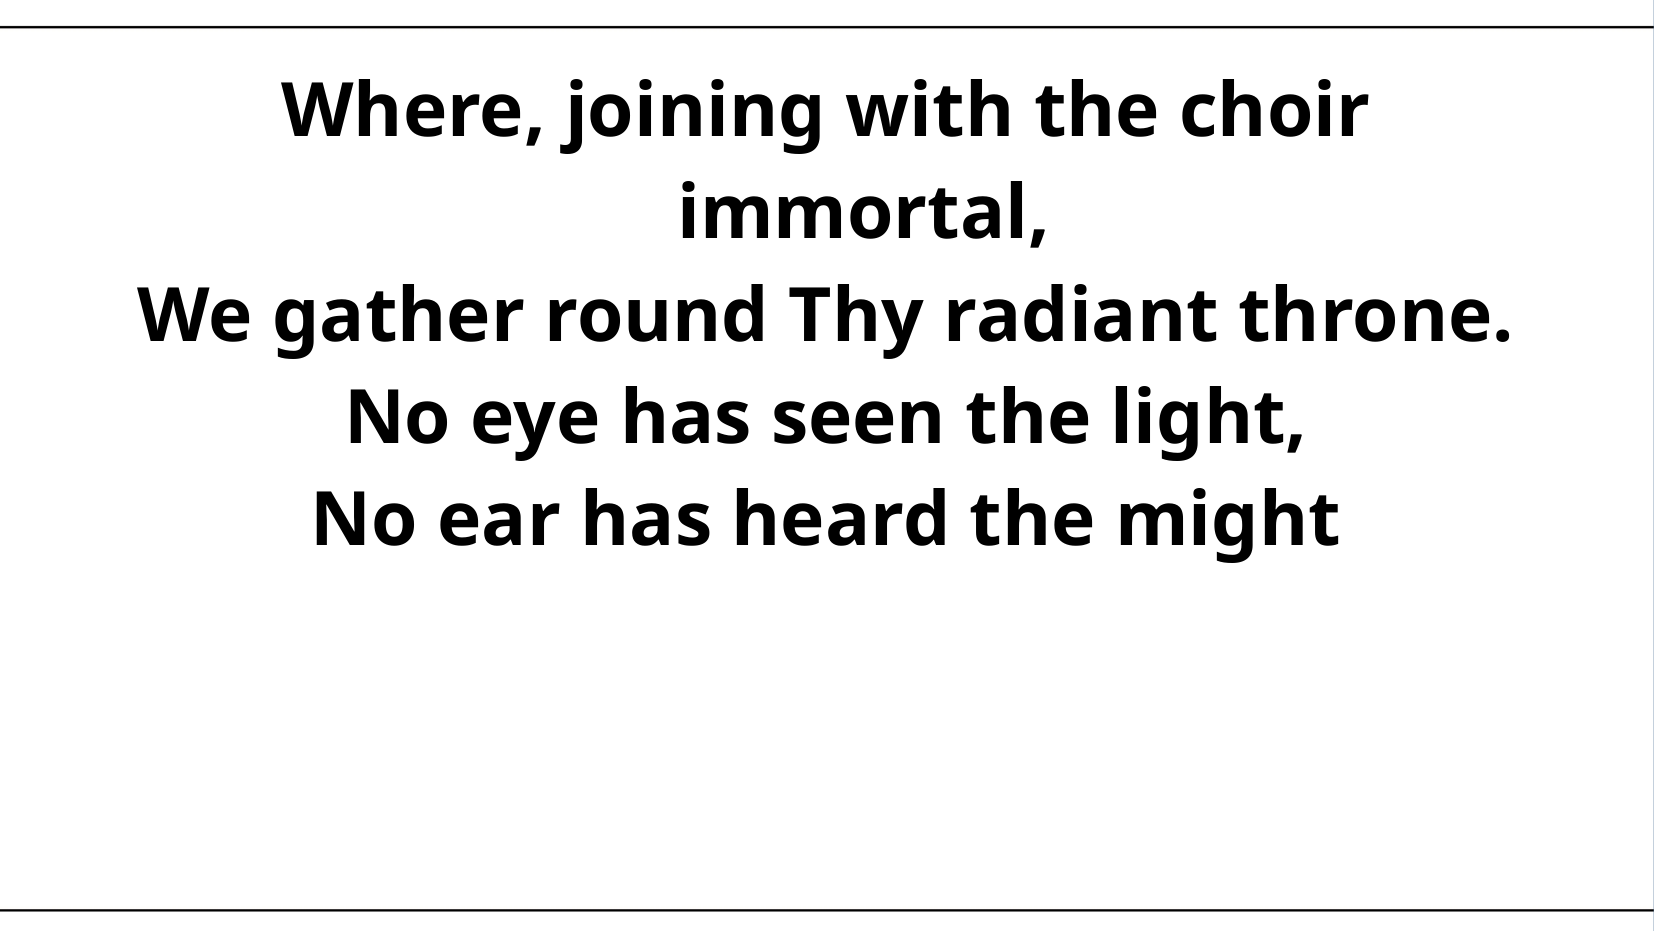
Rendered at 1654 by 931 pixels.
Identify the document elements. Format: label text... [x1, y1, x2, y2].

picture [0, 0, 1654, 931]
text_box Where, joining with the choir immortal, We gather round Thy radiant throne. No eye has seen the light, No ear has heard the might [91, 49, 1562, 464]
